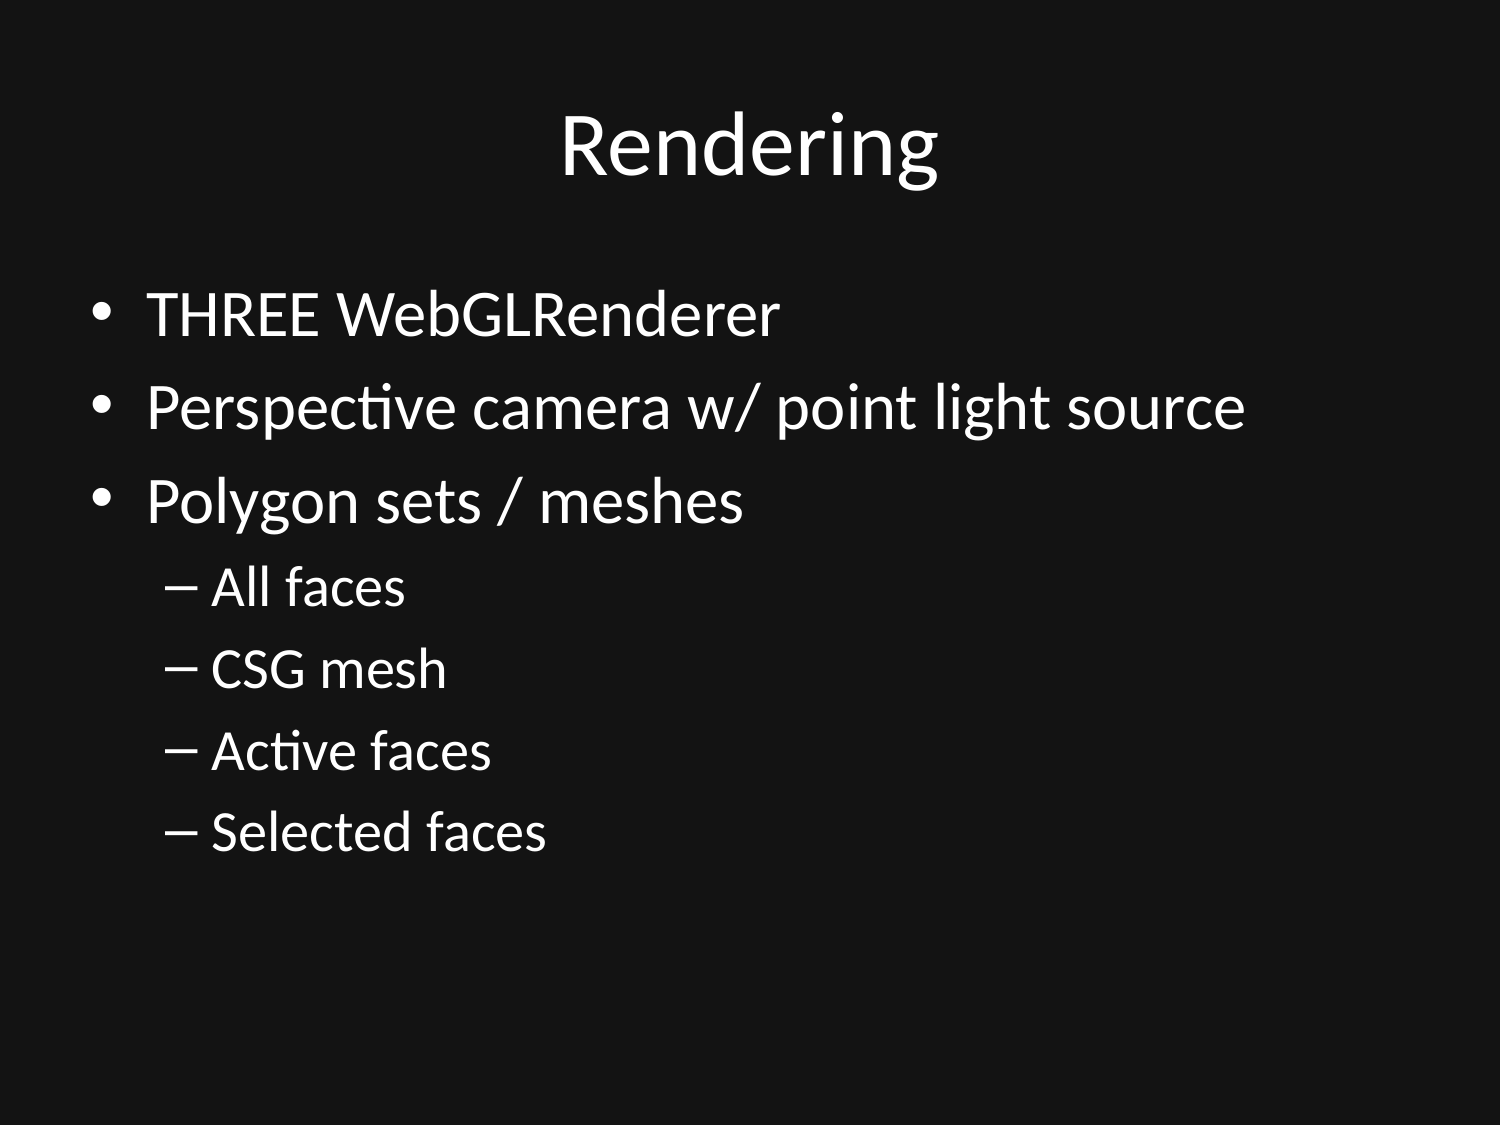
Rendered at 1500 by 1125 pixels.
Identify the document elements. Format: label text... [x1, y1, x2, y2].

list THREE WebGLRenderer Perspective camera w/ point light source Polygon sets / meshes All faces CSG mesh Active faces Selected faces [75, 262, 1425, 1005]
title Rendering [75, 45, 1425, 233]
